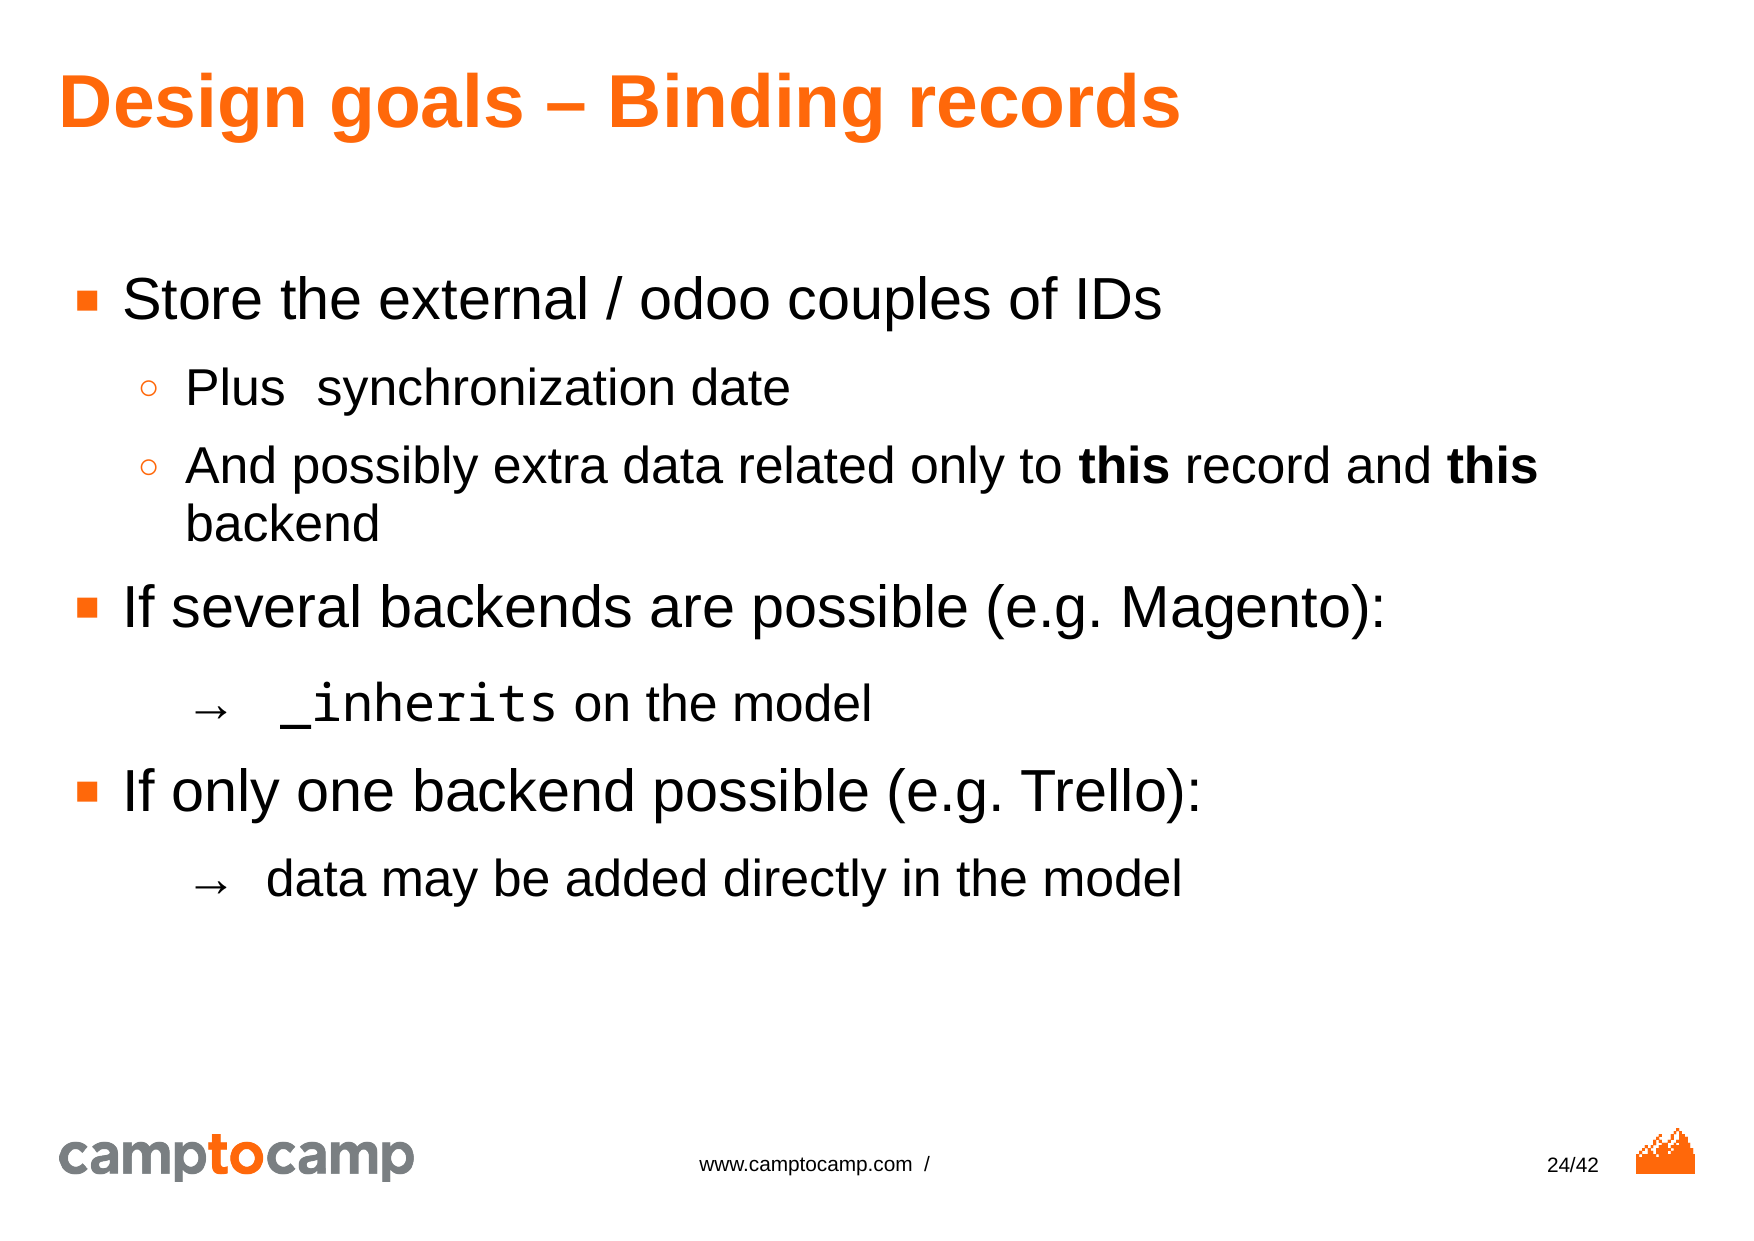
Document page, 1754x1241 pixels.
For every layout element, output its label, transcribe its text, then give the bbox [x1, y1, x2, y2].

picture [1636, 1128, 1695, 1174]
picture [59, 1134, 414, 1182]
list Store the external / odoo couples of IDs Plus synchronization date And possibly extra data related only to this record and this backend If several backends are possible (e.g. Magento): → _inherits on the model If only one backend possible (e.g. Trello): → data may be added directly in the model [59, 265, 1696, 917]
title Design goals – Binding records [59, 59, 1695, 247]
